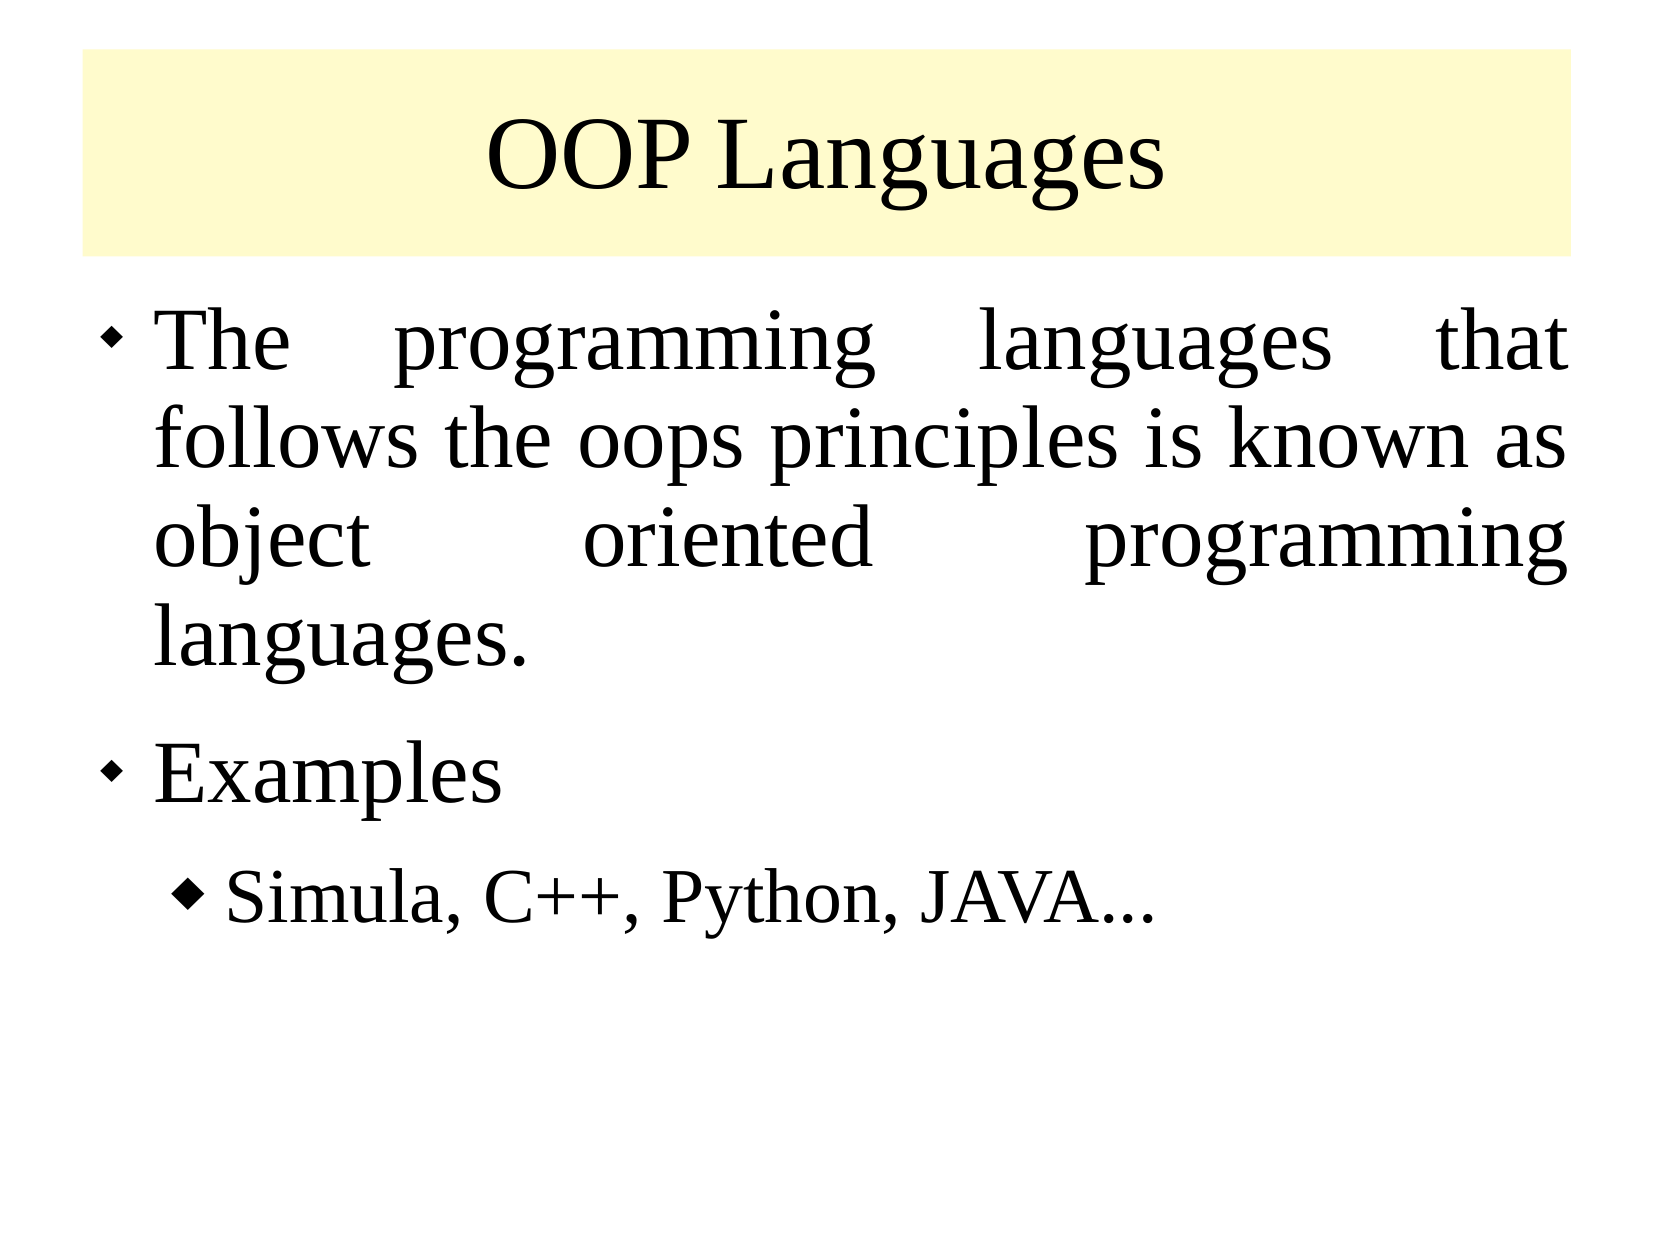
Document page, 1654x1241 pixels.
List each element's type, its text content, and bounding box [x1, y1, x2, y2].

list The programming languages that follows the oops principles is known as object oriented programming languages. Examples Simula, C++, Python, JAVA... [82, 290, 1571, 1010]
title OOP Languages [82, 49, 1571, 257]
